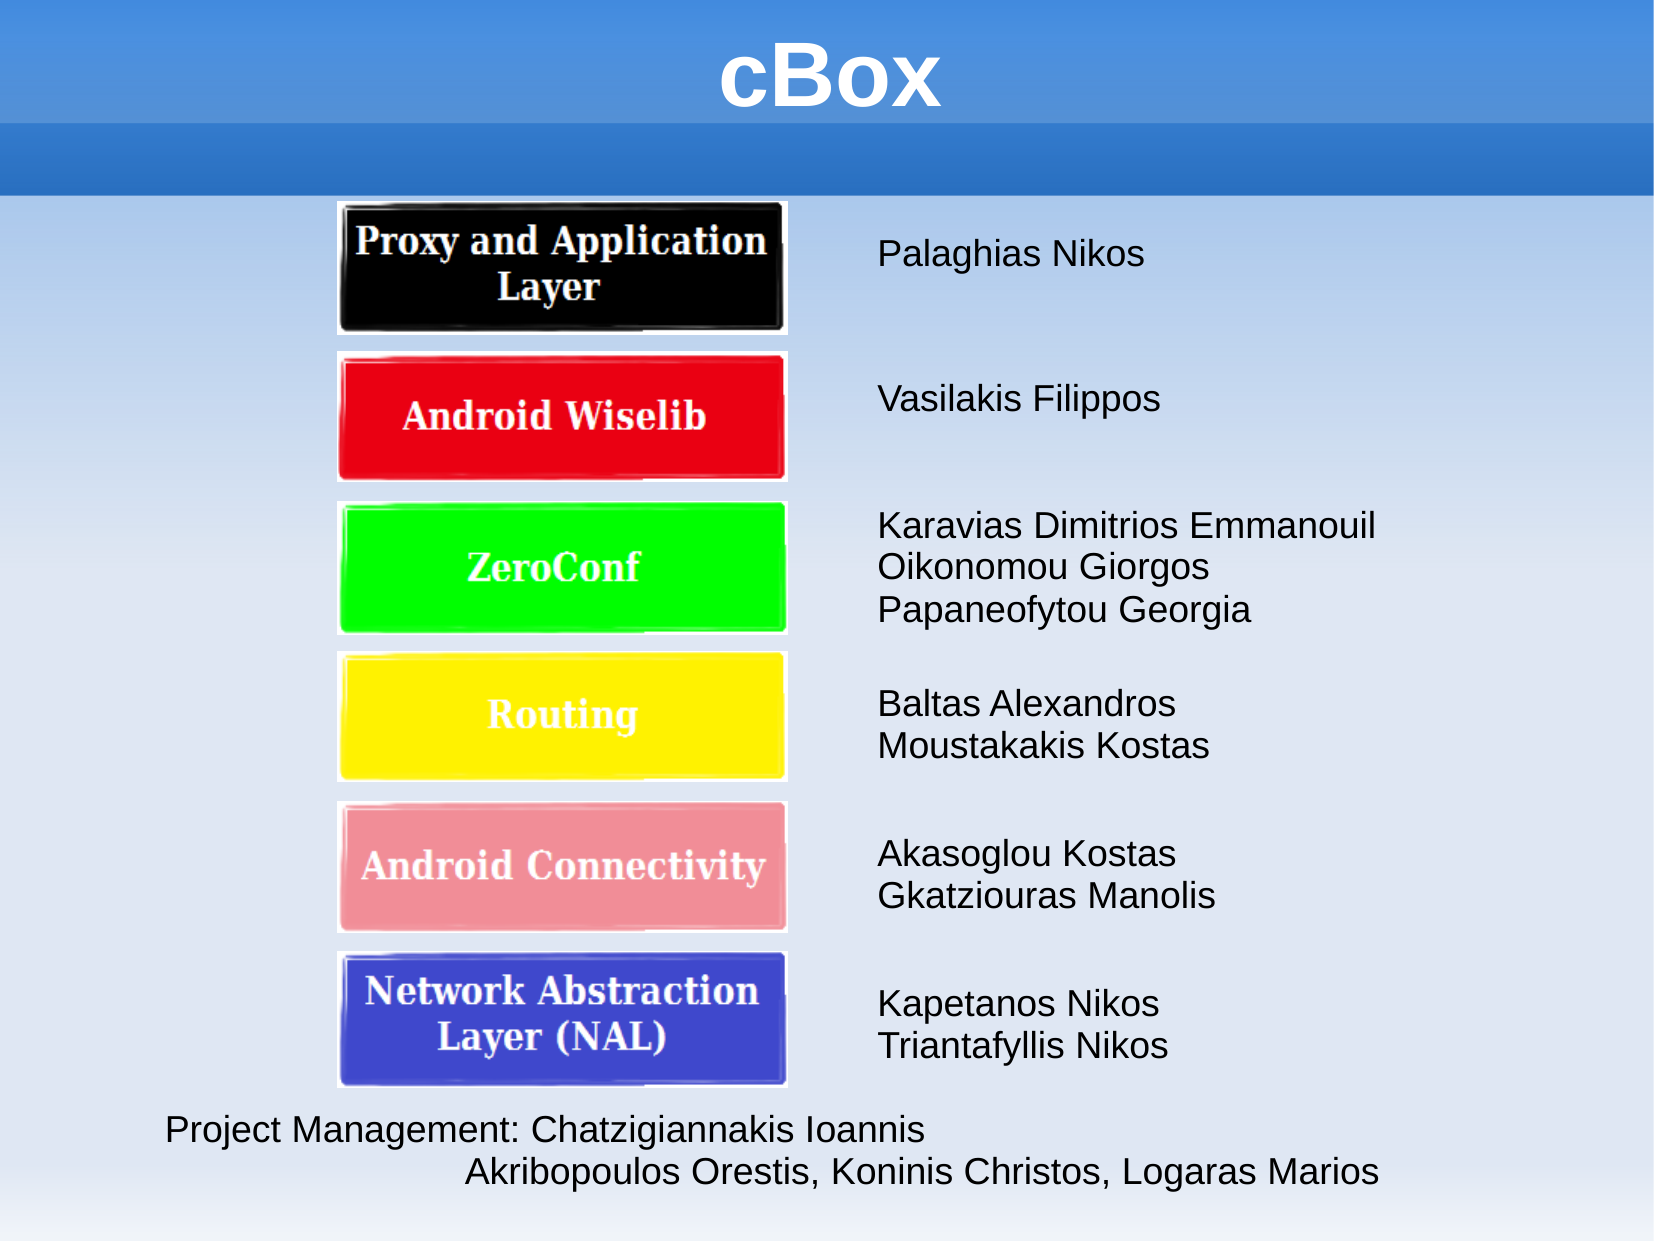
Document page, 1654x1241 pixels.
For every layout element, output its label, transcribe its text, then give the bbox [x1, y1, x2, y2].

text_box Akasoglou Kostas Gkatziouras Manolis [862, 825, 1232, 925]
title cBox [86, 0, 1576, 151]
text_box Baltas Alexandros Moustakakis Kostas [862, 675, 1226, 775]
text_box Project Management: Chatzigiannakis Ioannis Akribopoulos Orestis, Koninis Christos, Logaras Marios [150, 1101, 1469, 1201]
text_box Palaghias Nikos [862, 225, 1426, 282]
picture [0, 0, 1654, 1241]
text_box Vasilakis Filippos [862, 369, 1313, 428]
text_box Kapetanos Nikos Triantafyllis Nikos [862, 975, 1184, 1075]
text_box Karavias Dimitrios Emmanouil Oikonomou Giorgos Papaneofytou Georgia [862, 496, 1426, 638]
